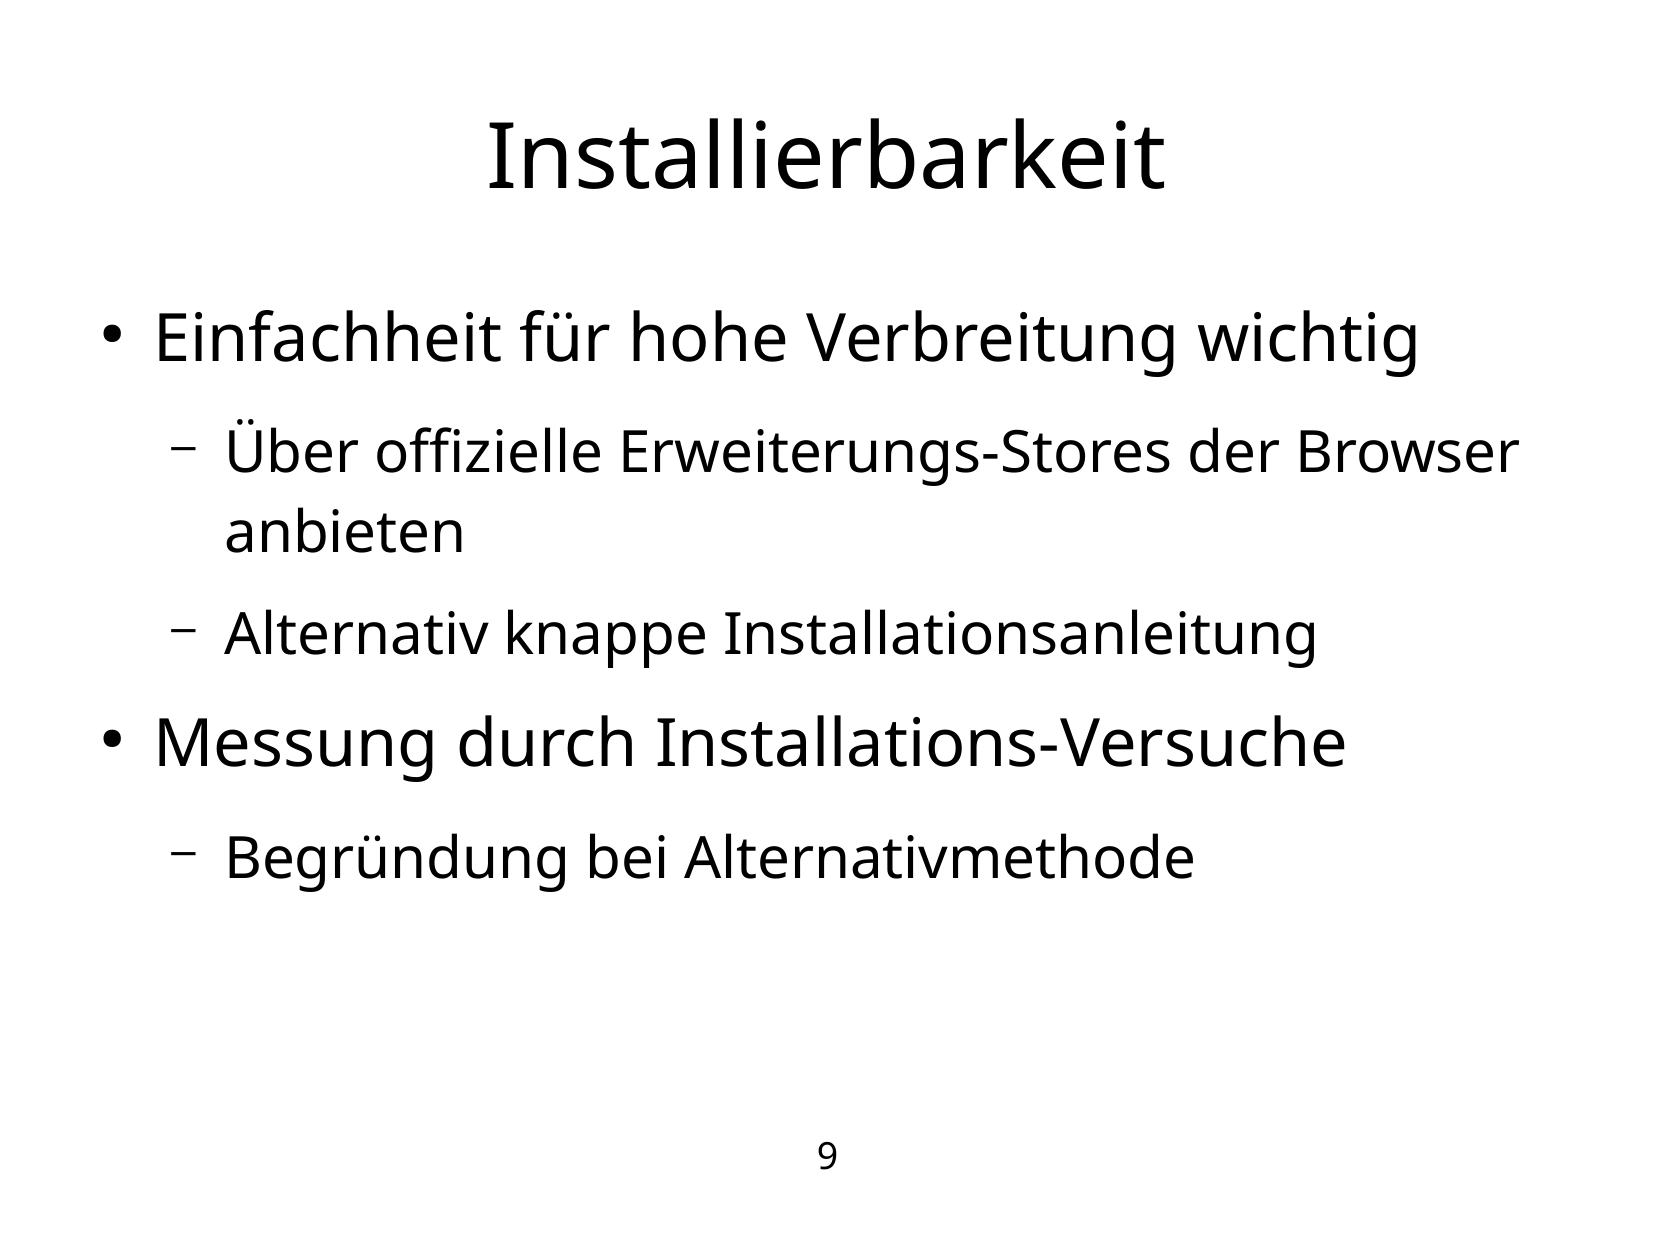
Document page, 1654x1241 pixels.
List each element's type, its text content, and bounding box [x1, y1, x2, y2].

list Einfachheit für hohe Verbreitung wichtig Über offizielle Erweiterungs-Stores der Browser anbieten Alternativ knappe Installationsanleitung Messung durch Installations-Versuche Begründung bei Alternativmethode [82, 290, 1571, 1010]
title Installierbarkeit [82, 49, 1571, 257]
